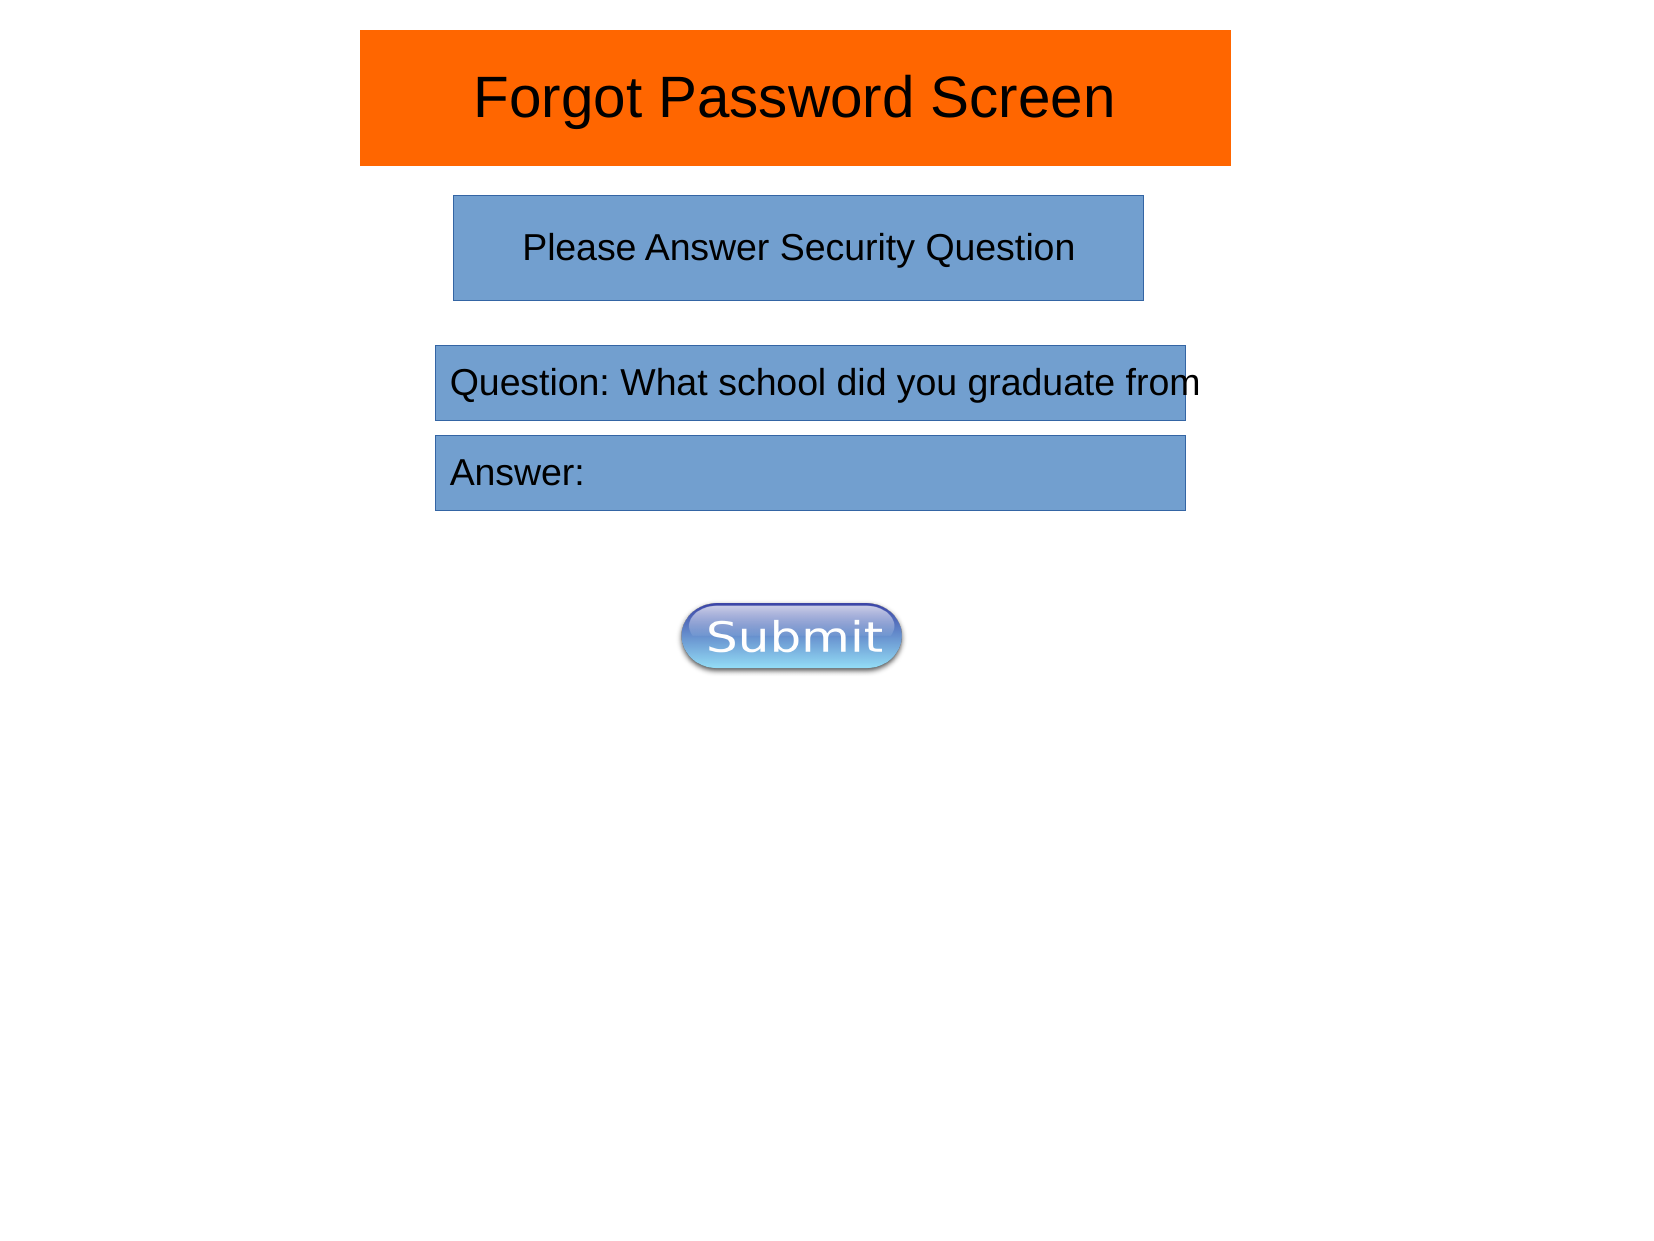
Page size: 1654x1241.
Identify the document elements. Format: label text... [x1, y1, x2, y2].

text_box Please Answer Security Question [453, 195, 1144, 301]
text_box Forgot Password Screen [360, 30, 1231, 166]
text_box Answer: [435, 435, 1186, 511]
text_box Question: What school did you graduate from [435, 345, 1186, 421]
picture [675, 599, 908, 677]
